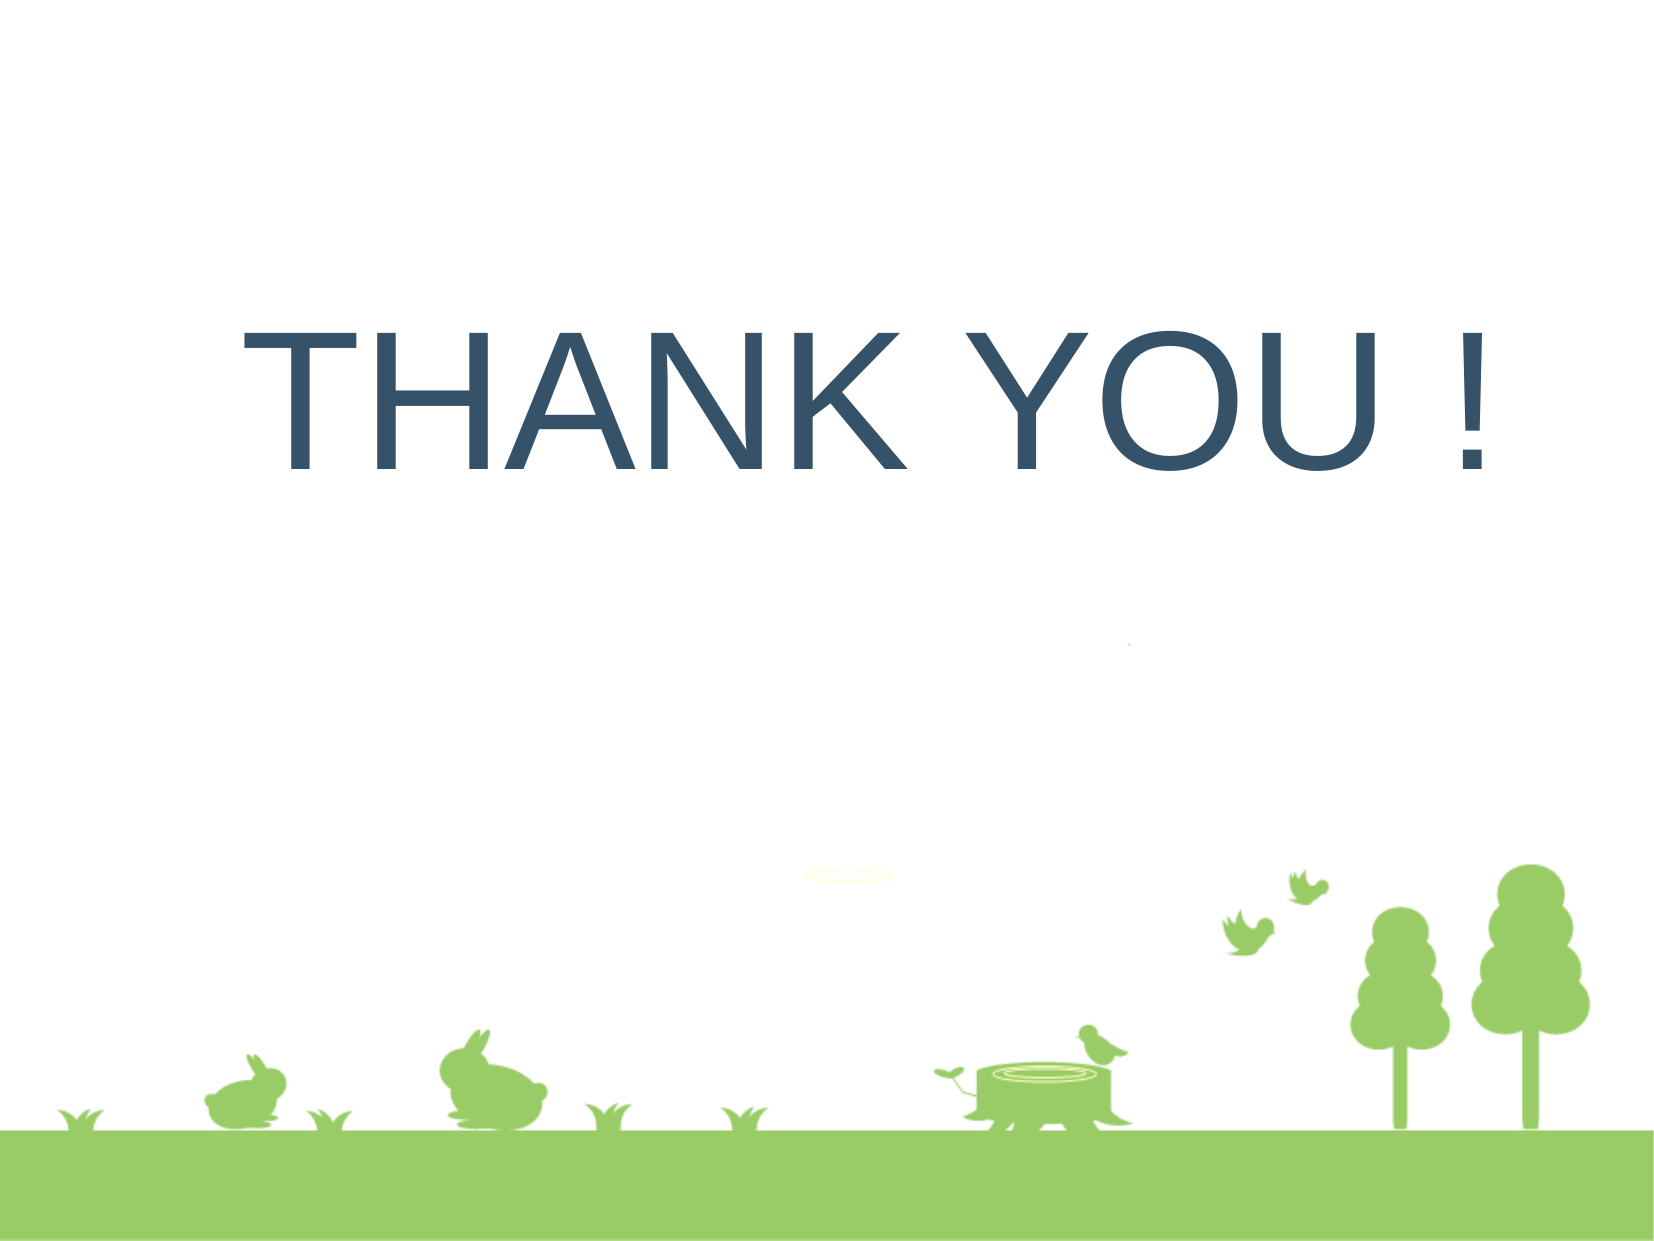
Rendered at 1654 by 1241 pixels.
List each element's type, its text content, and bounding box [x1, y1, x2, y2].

picture [0, 0, 1654, 1241]
list THANK YOU ! [82, 290, 1571, 1010]
